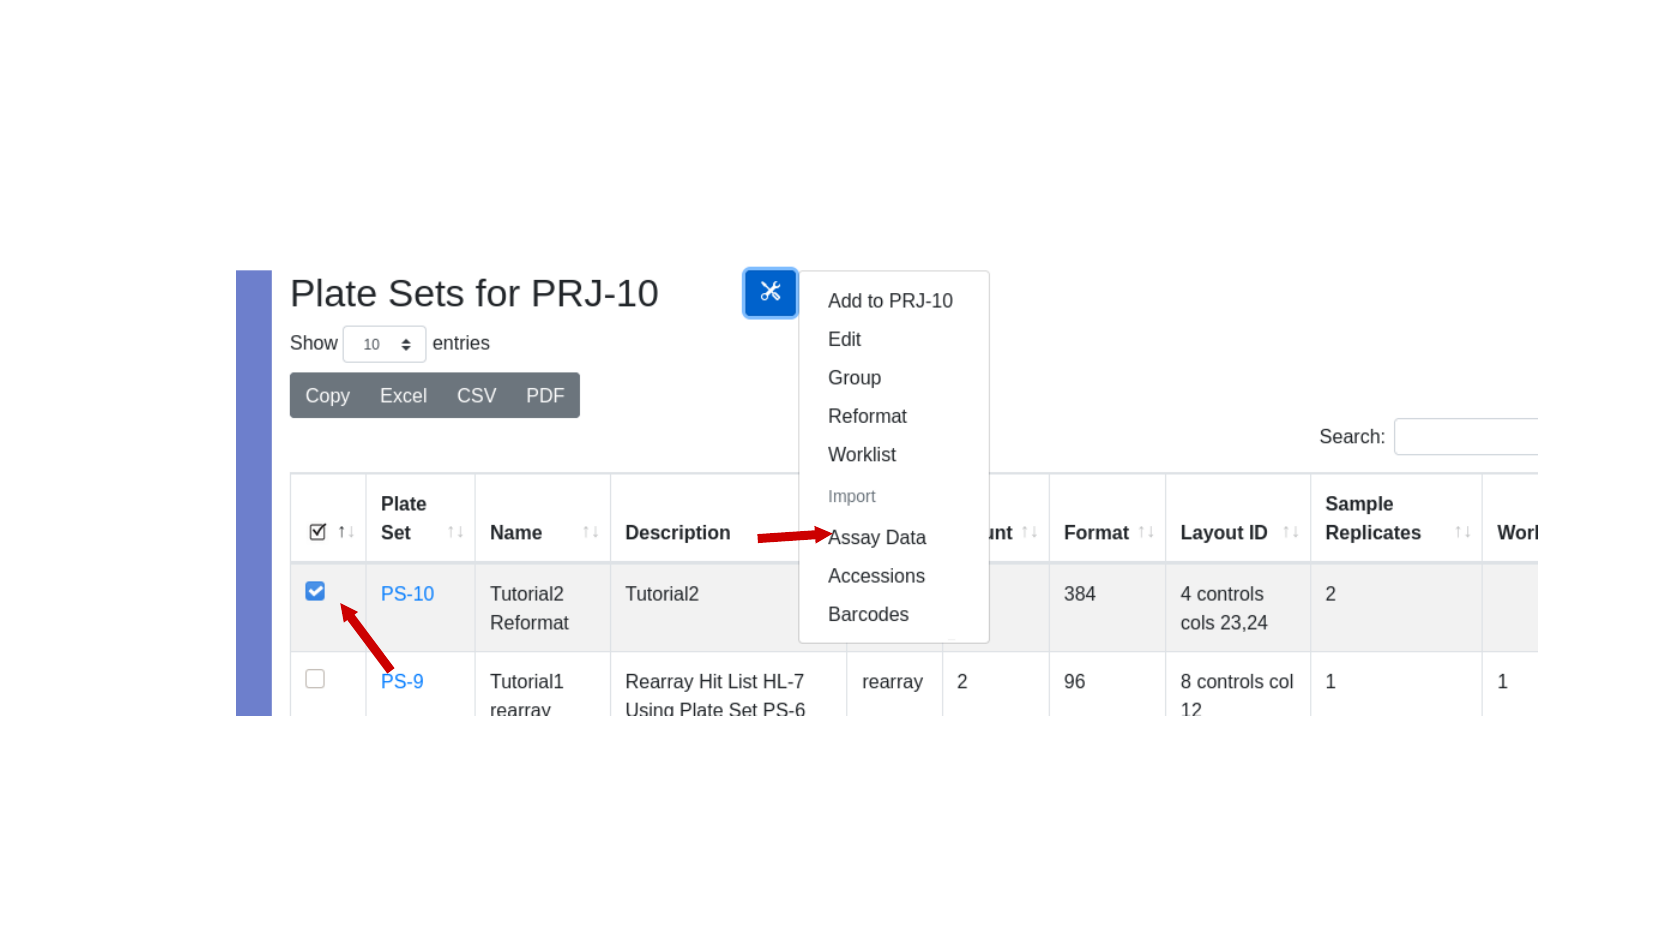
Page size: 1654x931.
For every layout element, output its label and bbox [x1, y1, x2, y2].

picture [236, 262, 1538, 716]
